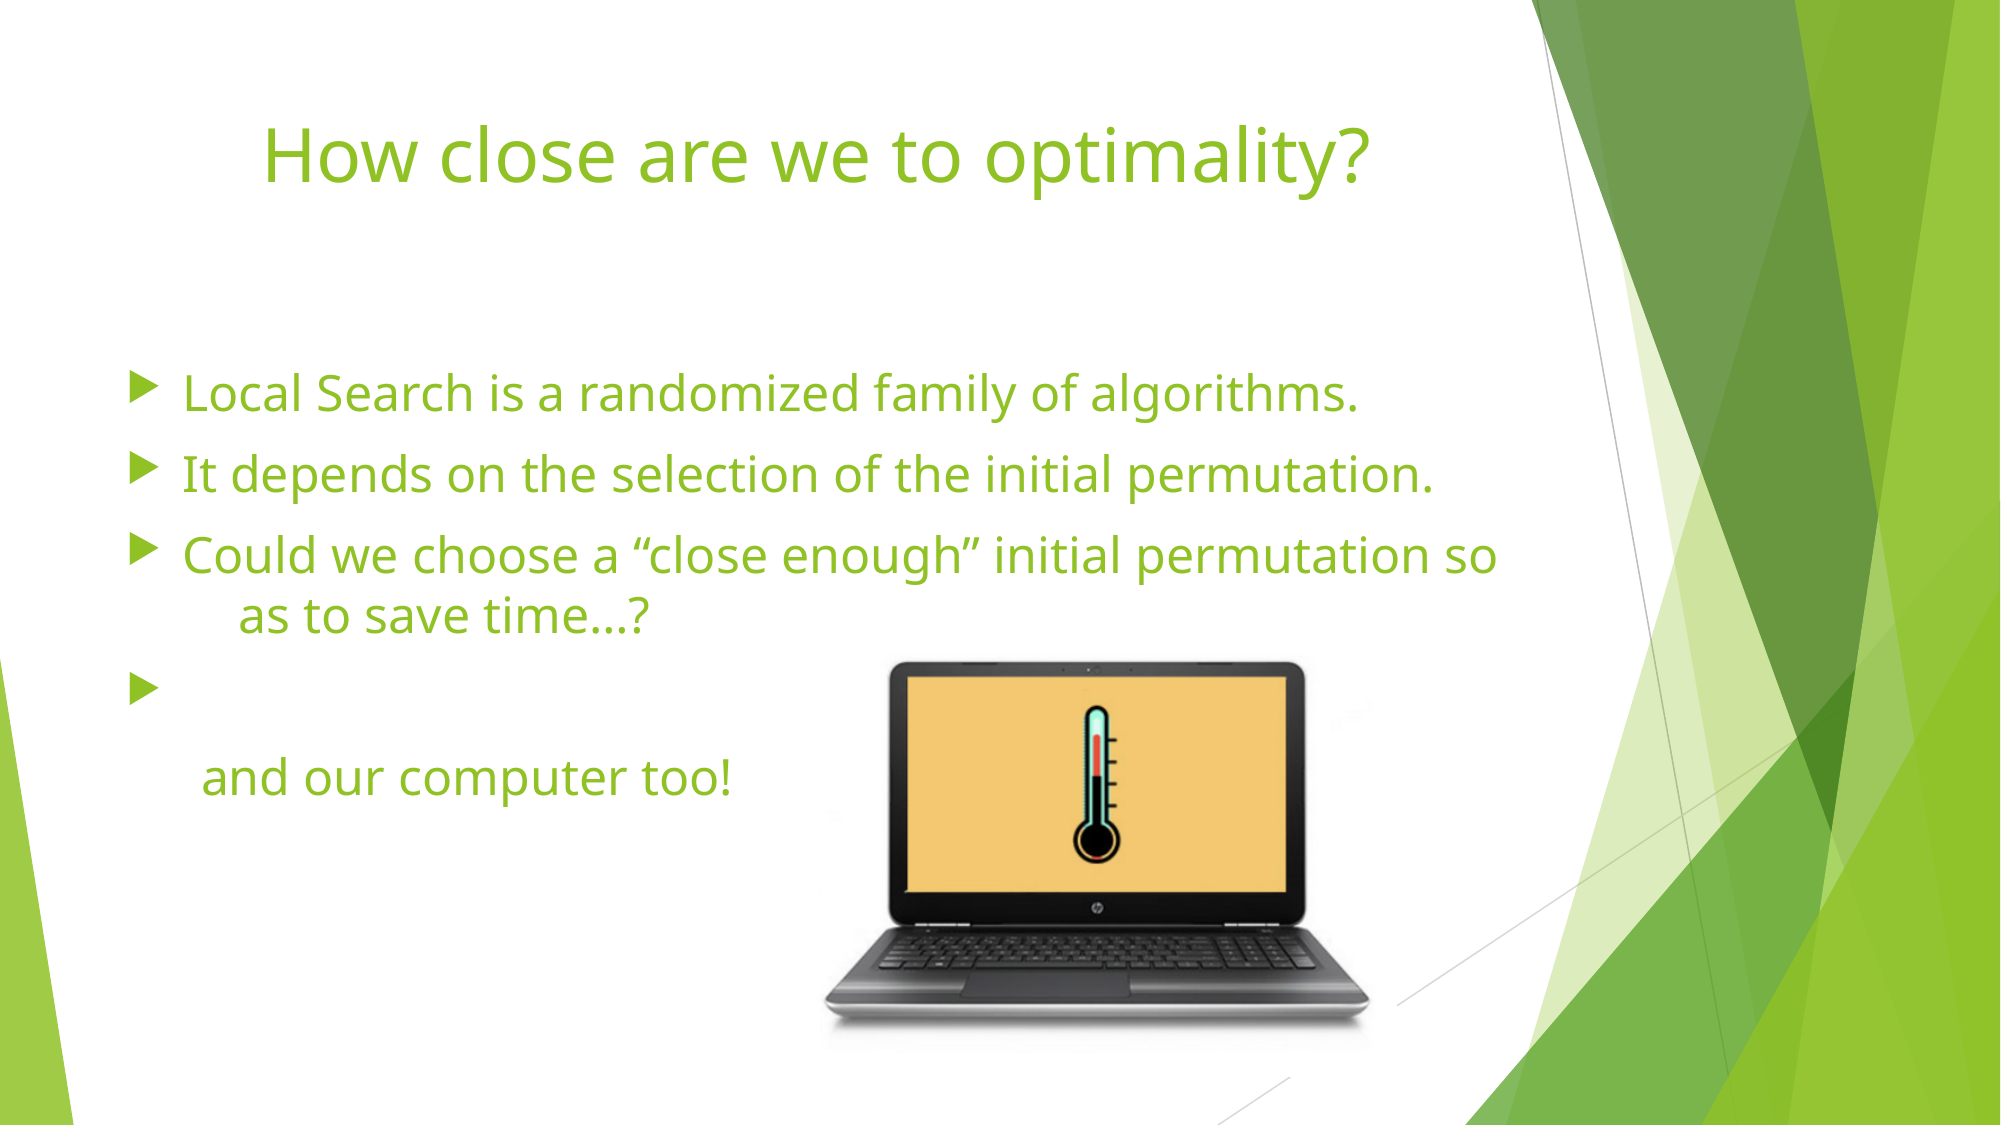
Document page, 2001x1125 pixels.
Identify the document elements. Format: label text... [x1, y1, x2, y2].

title How close are we to optimality? [111, 99, 1522, 317]
list Local Search is a randomized family of algorithms. It depends on the selection of the initial permutation. Could we choose a “close enough” initial permutation so as to save time…? and our computer too! [111, 354, 1522, 992]
picture [811, 648, 1397, 1077]
